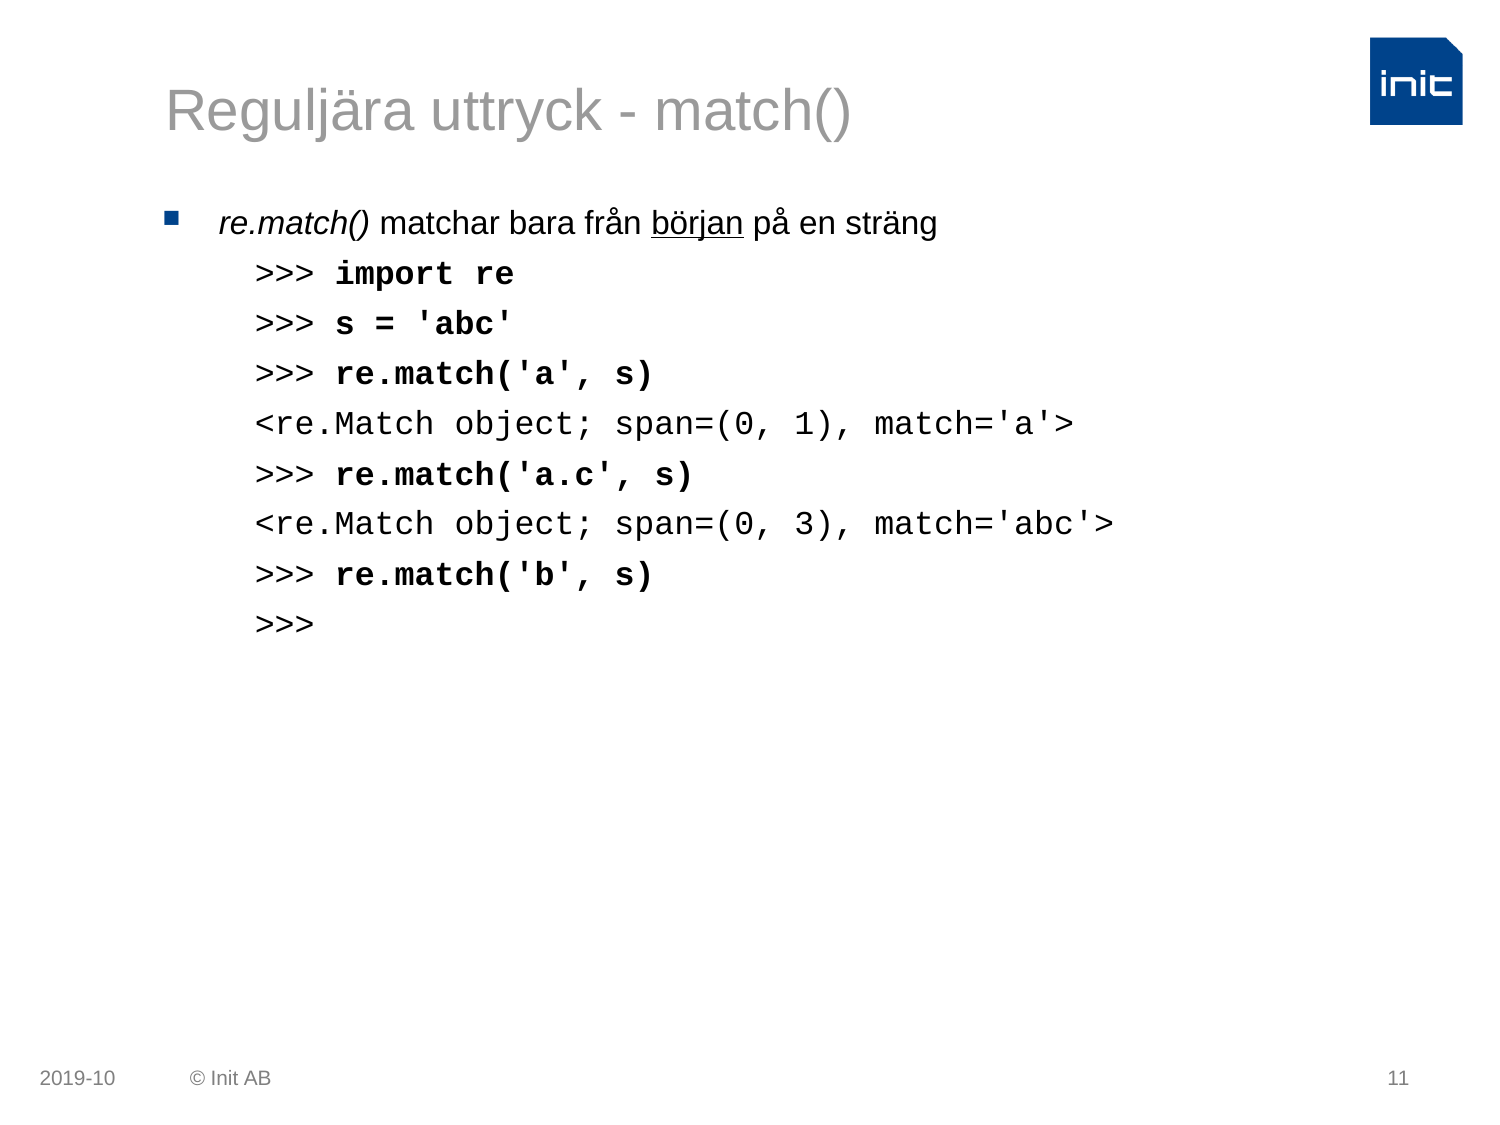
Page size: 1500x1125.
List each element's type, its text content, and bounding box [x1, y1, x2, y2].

text_box © Init AB [174, 1037, 1326, 1098]
text_box re.match() matchar bara från början på en sträng >>> import re >>> s = 'abc' >>> re.match('a', s) <re.Match object; span=(0, 1), match='a'> >>> re.match('a.c', s) <re.Match object; span=(0, 3), match='abc'> >>> re.match('b', s) >>> [150, 189, 1351, 963]
text_box <nummer> [1350, 1037, 1426, 1098]
text_box Reguljära uttryck - match() [150, 0, 1351, 151]
text_box 2019-10 [24, 1037, 151, 1098]
picture [1370, 37, 1463, 125]
